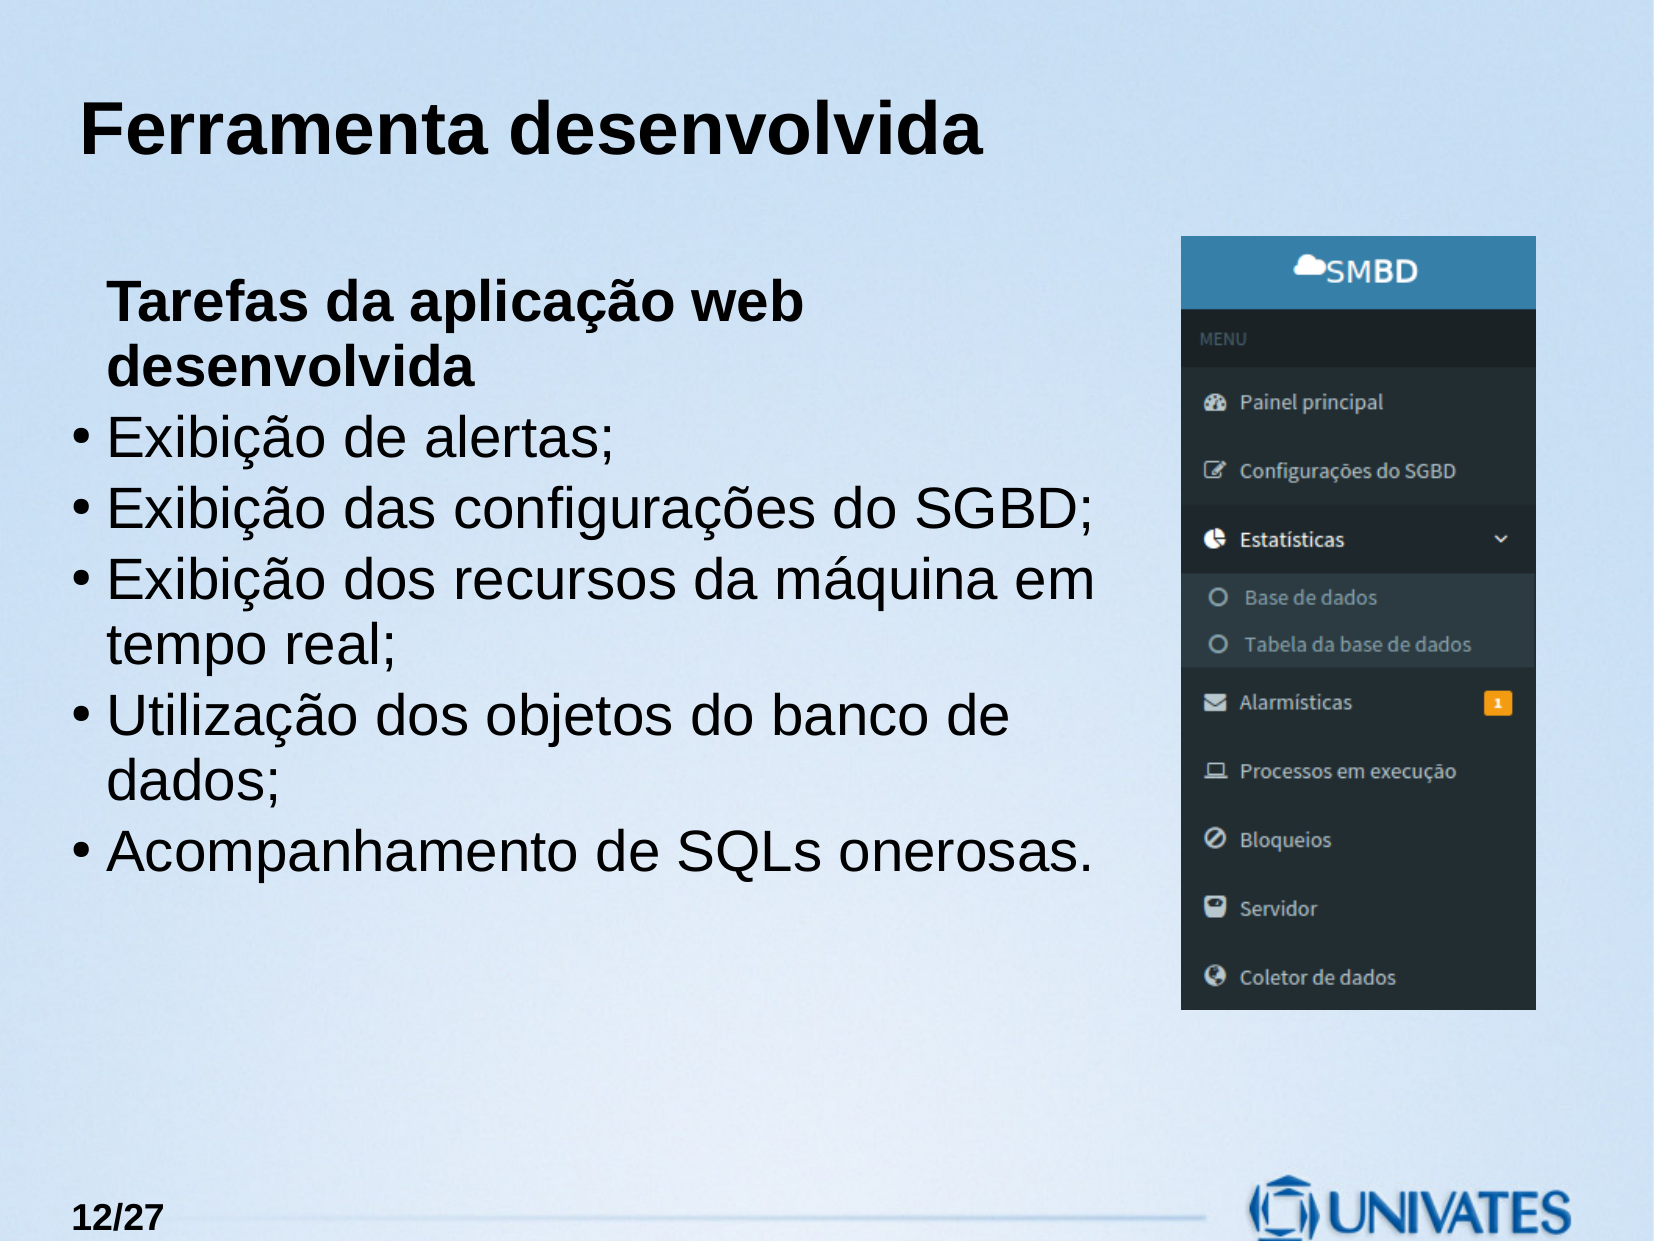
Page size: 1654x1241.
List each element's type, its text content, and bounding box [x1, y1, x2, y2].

title Ferramenta desenvolvida [79, 49, 1568, 213]
picture [1181, 236, 1536, 1010]
text_box Tarefas da aplicação web desenvolvida Exibição de alertas; Exibição das configurações do SGBD; Exibição dos recursos da máquina em tempo real; Utilização dos objetos do banco de dados; Acompanhamento de SQLs onerosas. [70, 268, 1181, 922]
